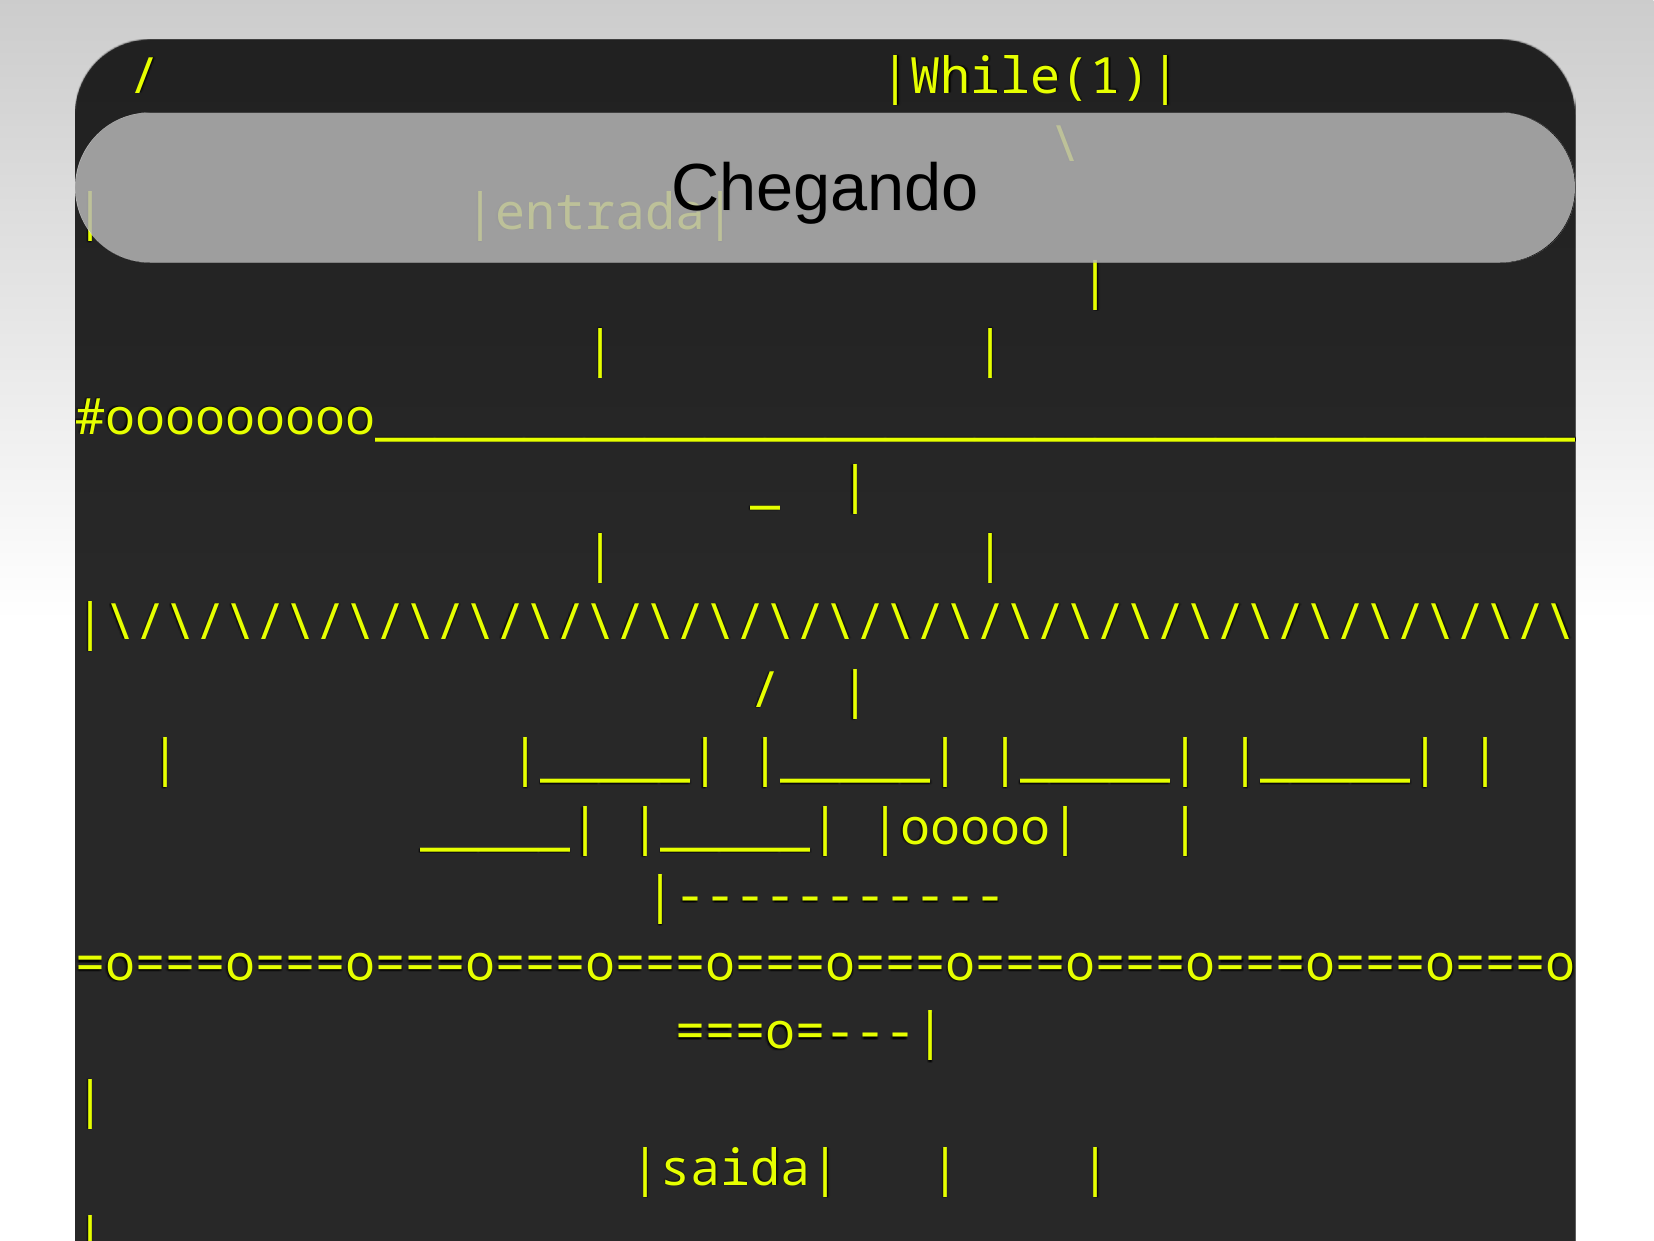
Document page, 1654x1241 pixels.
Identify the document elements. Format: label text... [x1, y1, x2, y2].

text_box Chegando [75, 112, 1576, 263]
text_box / |While(1)| \ | |entrada| | | | #ooooooooo_________________________________________ | | | |\/\/\/\/\/\/\/\/\/\/\/\/\/\/\/\/\/\/\/\/\/\/\/\/\/ | | |_____| |_____| |_____| |_____| |_____| |_____| |ooooo| | |-----------=o===o===o===o===o===o===o===o===o===o===o===o===o===o=---| | |saida| | | | |_________| | \ / [75, 475, 1576, 1038]
